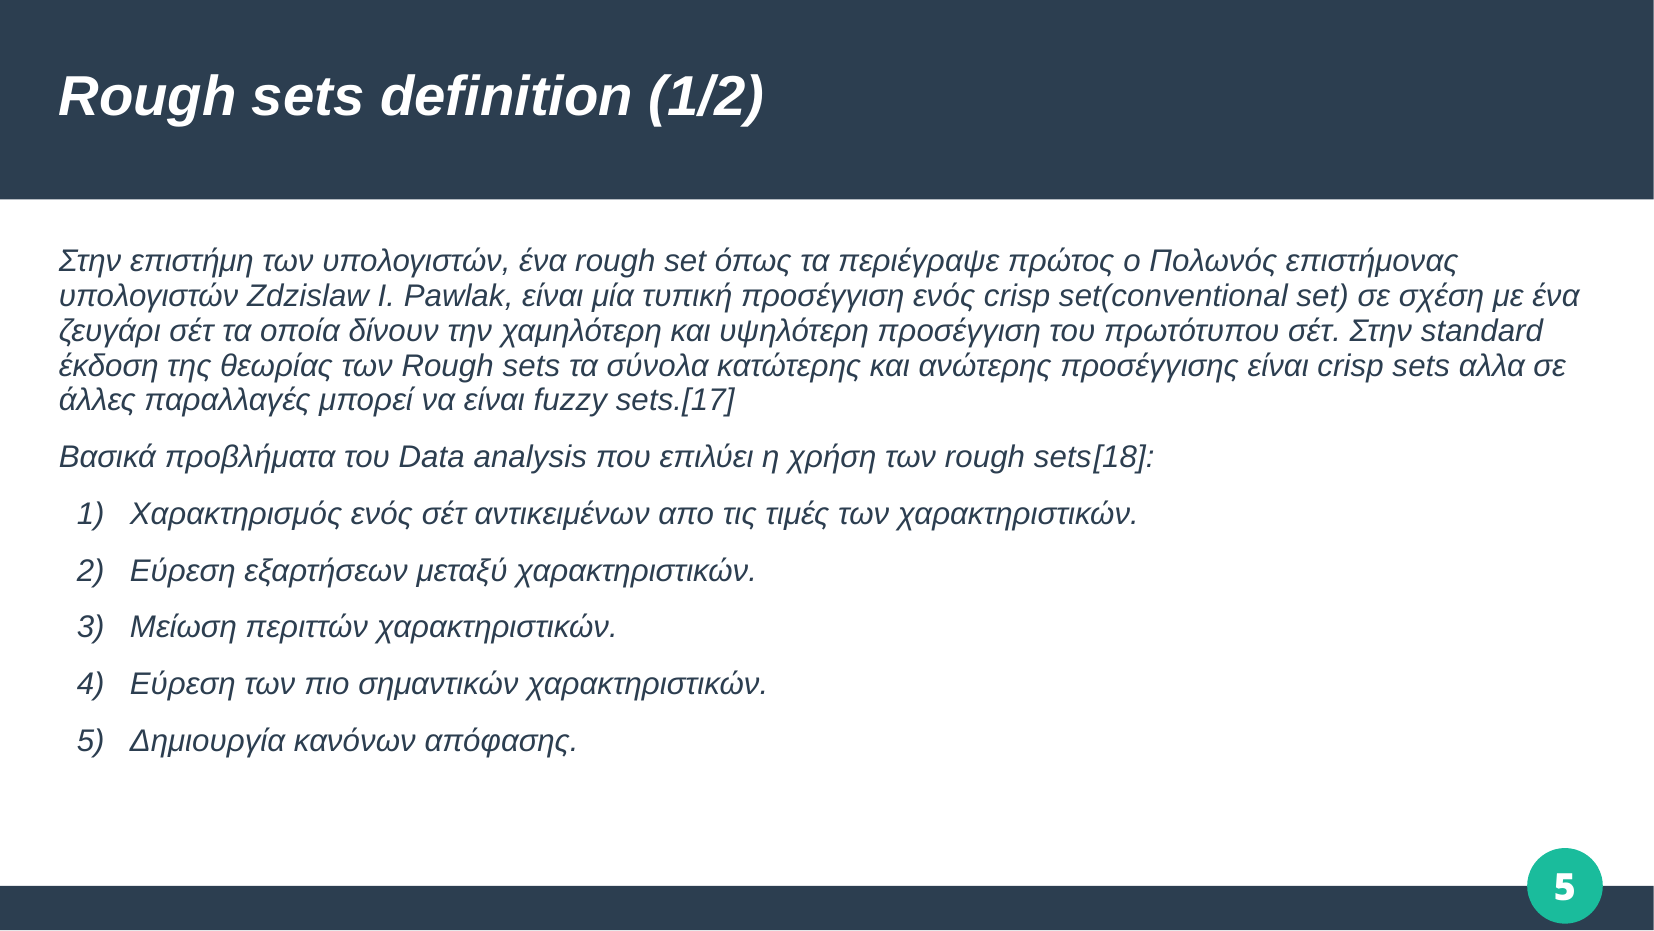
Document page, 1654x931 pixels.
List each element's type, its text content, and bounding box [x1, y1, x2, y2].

title Rough sets definition (1/2) [59, 37, 1595, 156]
list Στην επιστήμη των υπολογιστών, ένα rough set όπως τα περιέγραψε πρώτος ο Πολωνός επιστήμονας υπολογιστών Zdzislaw I. Pawlak, είναι μία τυπική προσέγγιση ενός crisp set(conventional set) σε σχέση με ένα ζευγάρι σέτ τα οποία δίνουν την χαμηλότερη και υψηλότερη προσέγγιση του πρωτότυπου σέτ. Στην standard έκδοση της θεωρίας των Rough sets τα σύνολα κατώτερης και ανώτερης προσέγγισης είναι crisp sets αλλα σε άλλες παραλλαγές μπορεί να είναι fuzzy sets.[17] Βασικά προβλήματα του Data analysis που επιλύει η χρήση των rough sets[18]: Χαρακτηρισμός ενός σέτ αντικειμένων απο τις τιμές των χαρακτηριστικών. Εύρεση εξαρτήσεων μεταξύ χαρακτηριστικών. Μείωση περιττών χαρακτηριστικών. Εύρεση των πιο σημαντικών χαρακτηριστικών. Δημιουργία κανόνων απόφασης. [59, 243, 1595, 864]
